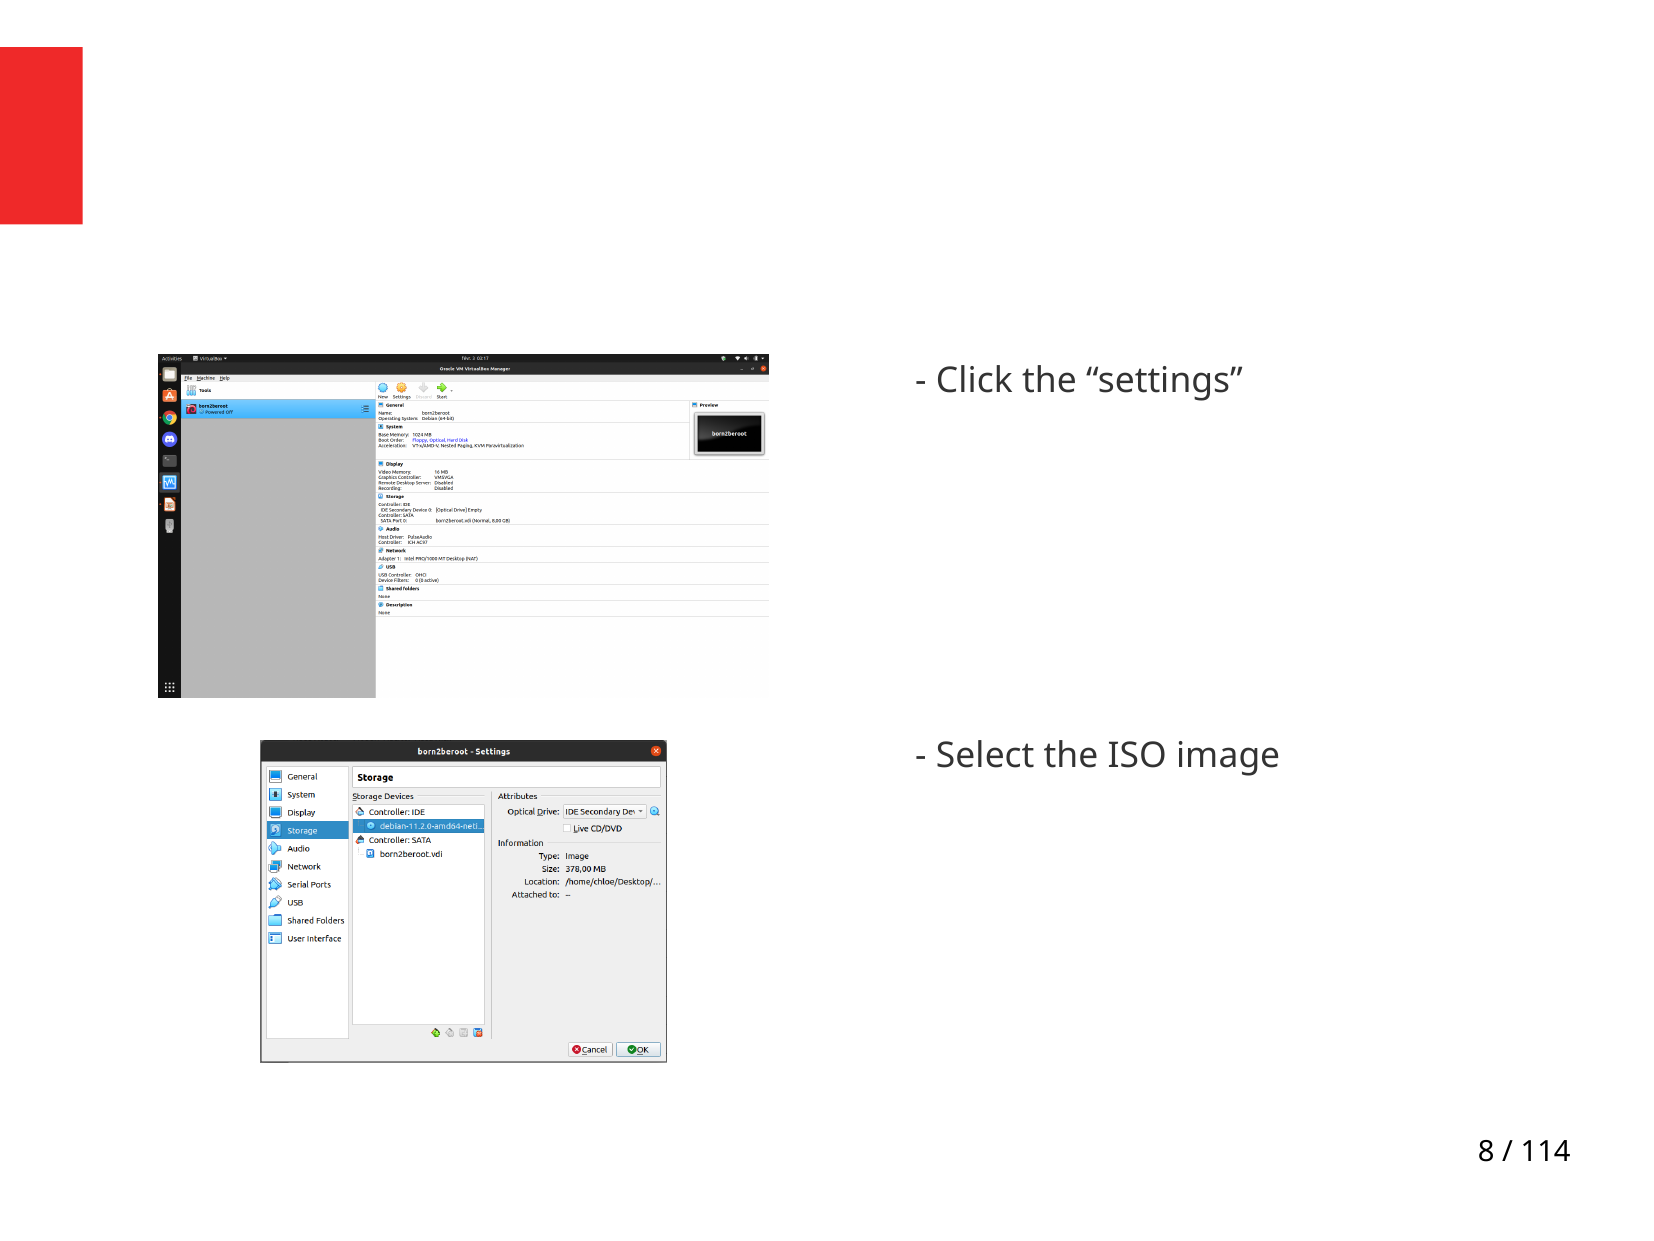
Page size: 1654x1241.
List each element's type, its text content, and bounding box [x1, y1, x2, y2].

picture [260, 740, 667, 1063]
picture [158, 354, 769, 698]
list - Select the ISO image [844, 730, 1536, 1074]
list - Click the “settings” [844, 354, 1536, 698]
